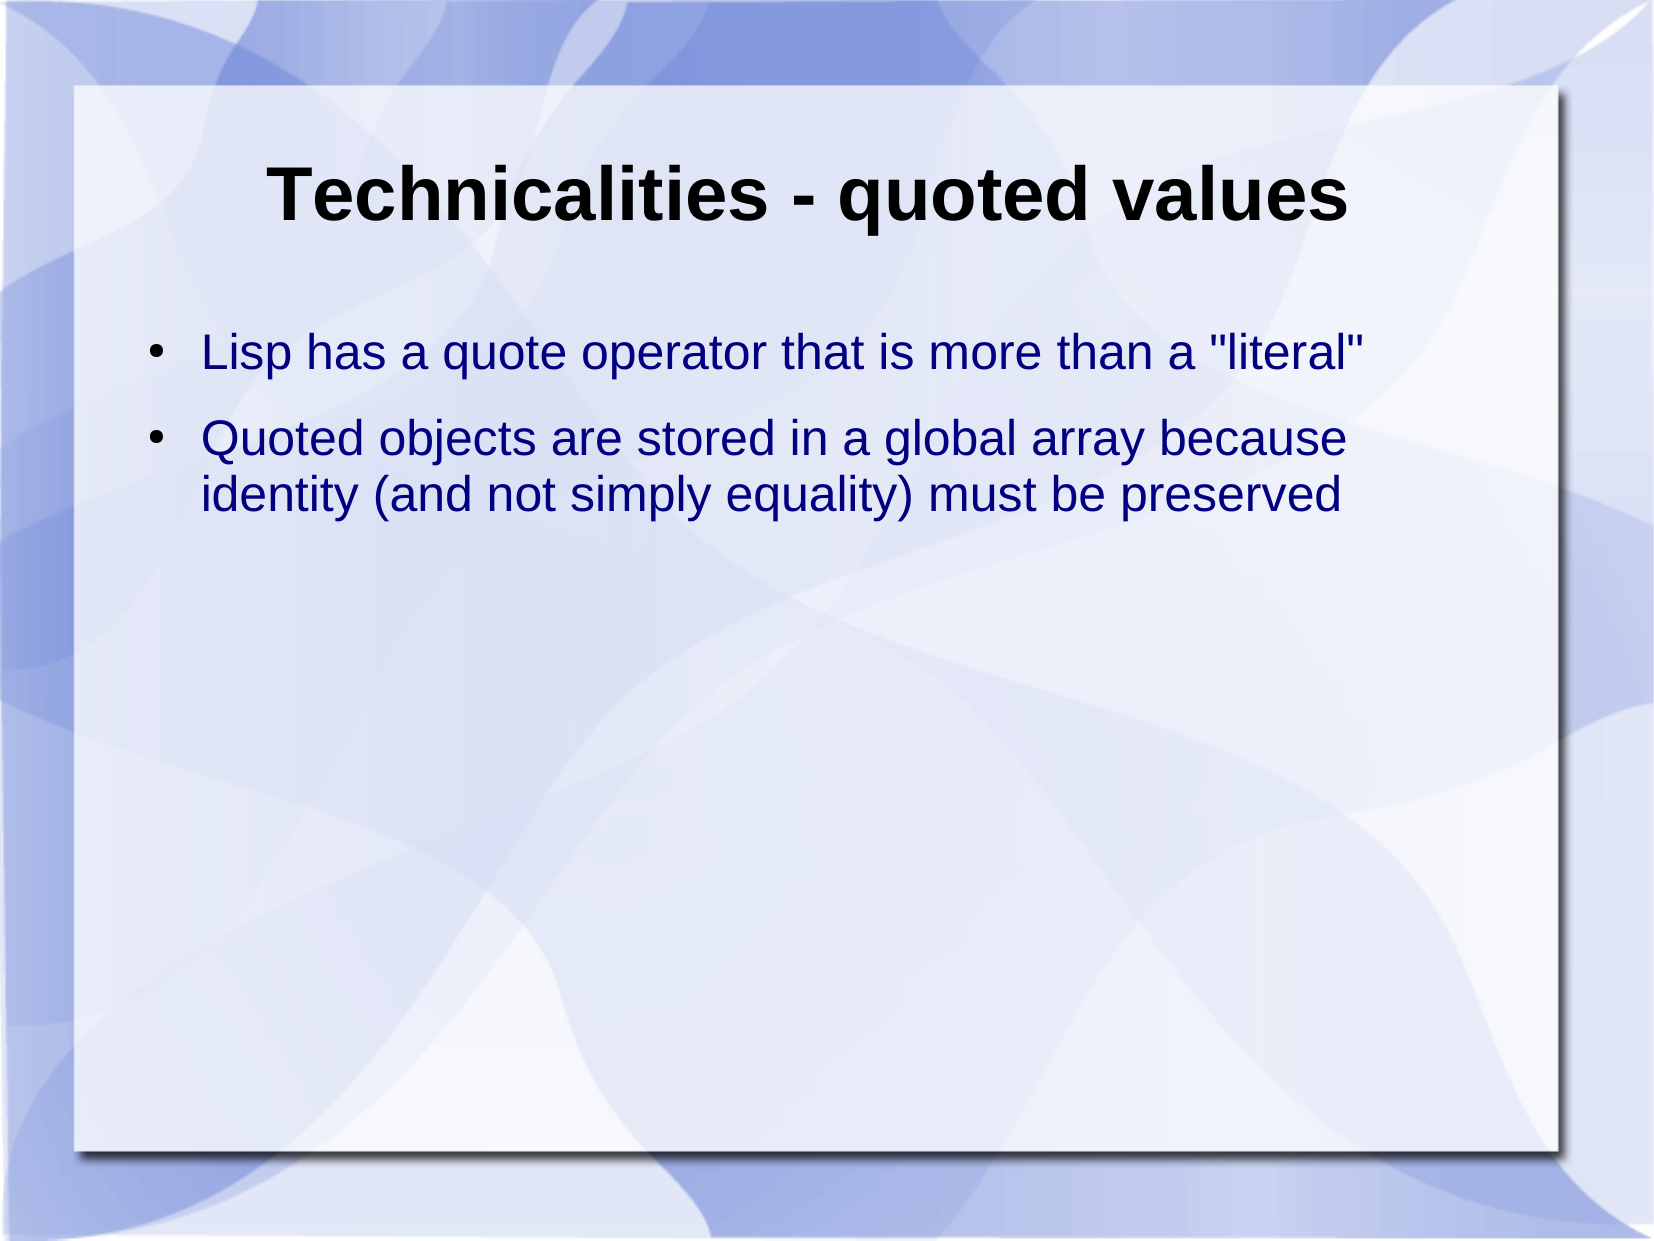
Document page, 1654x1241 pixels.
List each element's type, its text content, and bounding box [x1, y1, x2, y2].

title Technicalities - quoted values [82, 90, 1536, 298]
list Lisp has a quote operator that is more than a "literal" Quoted objects are stored in a global array because identity (and not simply equality) must be preserved [129, 324, 1489, 1045]
picture [0, 0, 1654, 1241]
